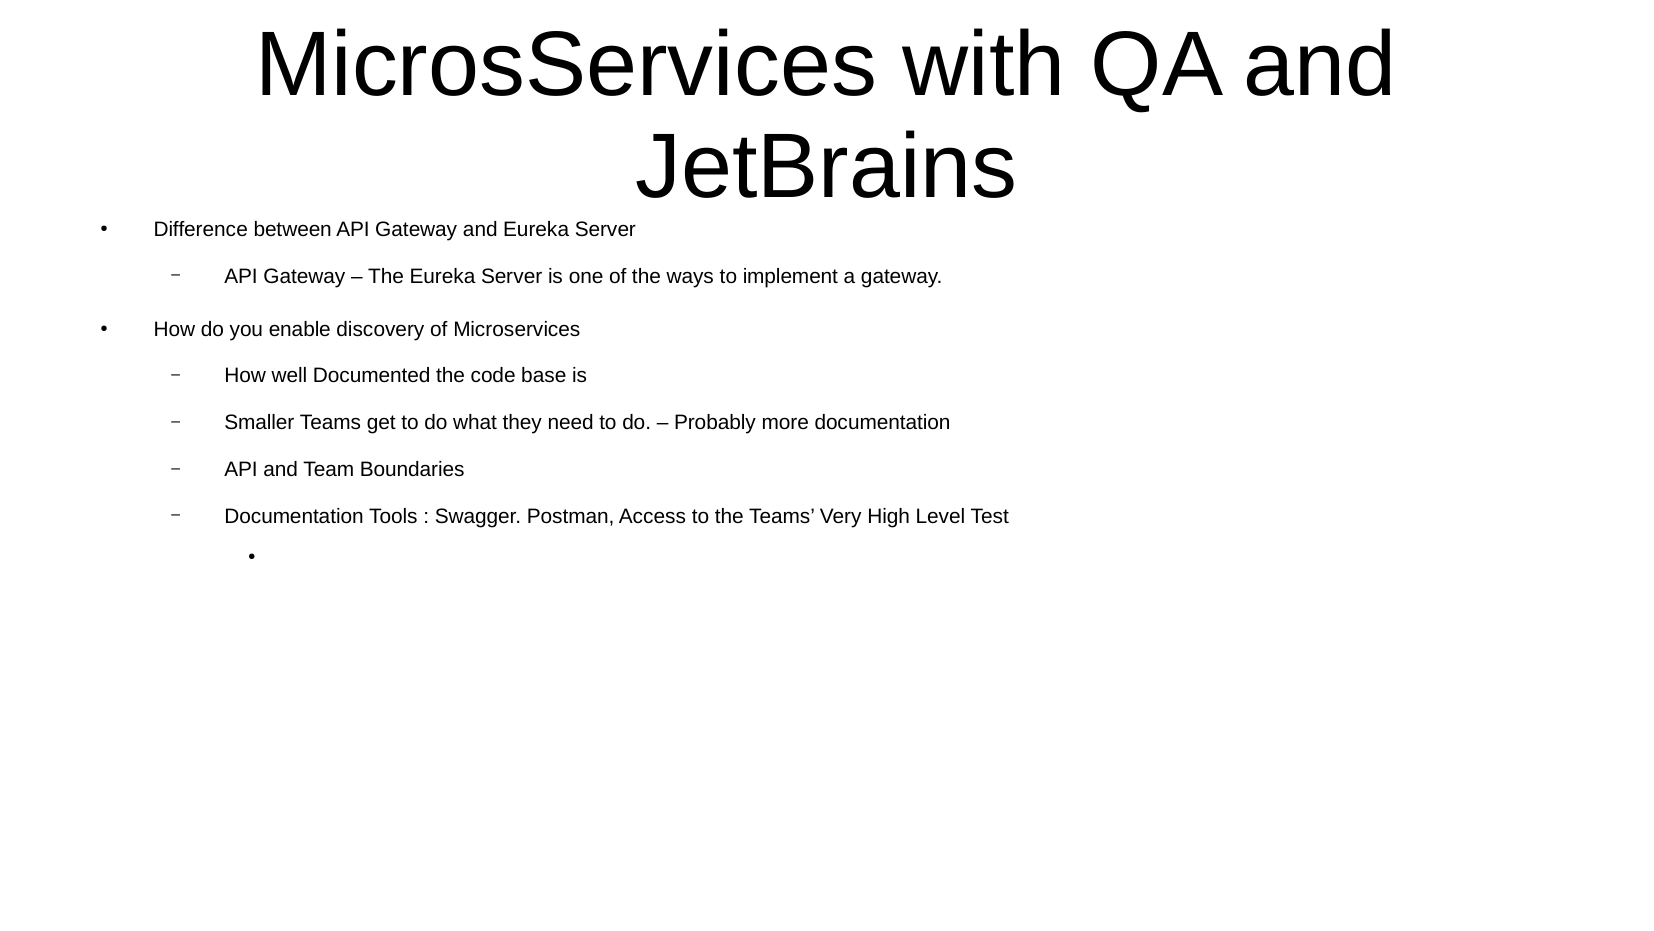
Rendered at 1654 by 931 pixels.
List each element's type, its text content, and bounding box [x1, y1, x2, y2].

list Difference between API Gateway and Eureka Server API Gateway – The Eureka Server is one of the ways to implement a gateway. How do you enable discovery of Microservices How well Documented the code base is Smaller Teams get to do what they need to do. – Probably more documentation API and Team Boundaries Documentation Tools : Swagger. Postman, Access to the Teams’ Very High Level Test [82, 217, 1621, 916]
title MicrosServices with QA and JetBrains [82, 12, 1571, 217]
